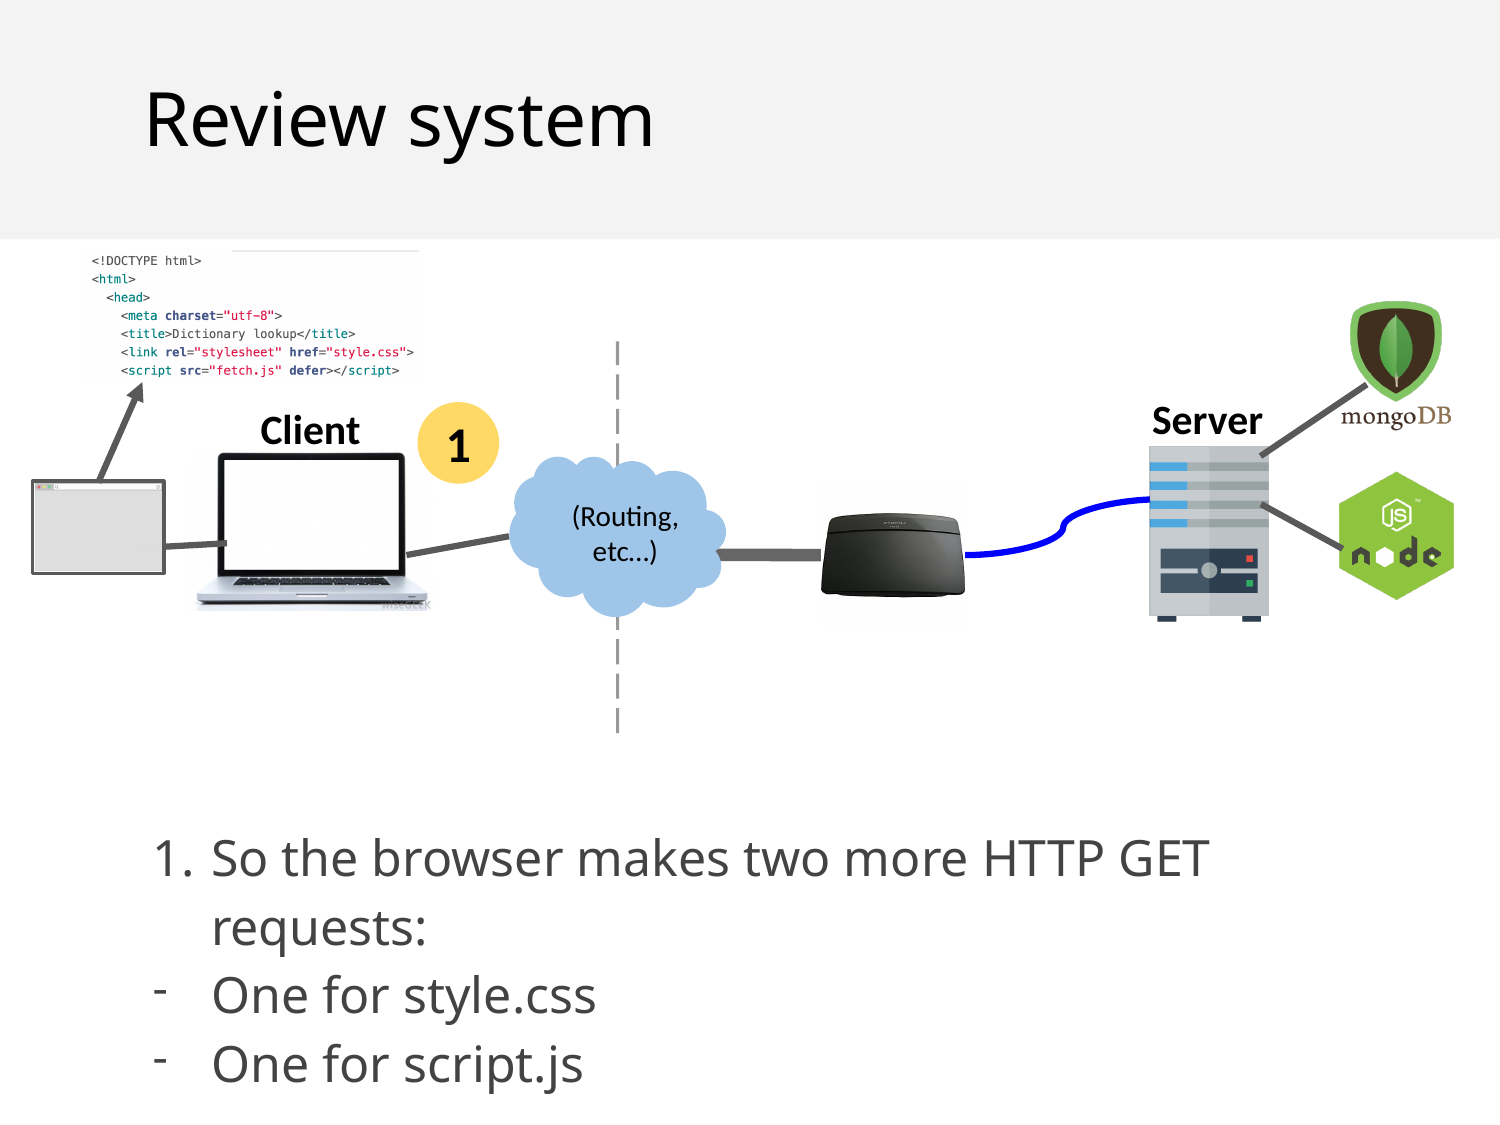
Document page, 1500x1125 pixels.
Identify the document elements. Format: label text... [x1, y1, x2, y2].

text_box Server [1085, 361, 1331, 475]
text_box 1 [417, 402, 500, 484]
text_box (Routing, etc…) [509, 456, 727, 618]
picture [1330, 470, 1462, 602]
picture [1324, 282, 1468, 450]
picture [821, 483, 965, 627]
text_box Client [188, 371, 434, 449]
picture [187, 449, 433, 611]
picture [1114, 475, 1302, 630]
list So the browser makes two more HTTP GET requests: One for style.css One for script.js [121, 802, 1442, 945]
picture [34, 482, 163, 572]
picture [85, 250, 419, 382]
title Review system [128, 56, 1372, 183]
